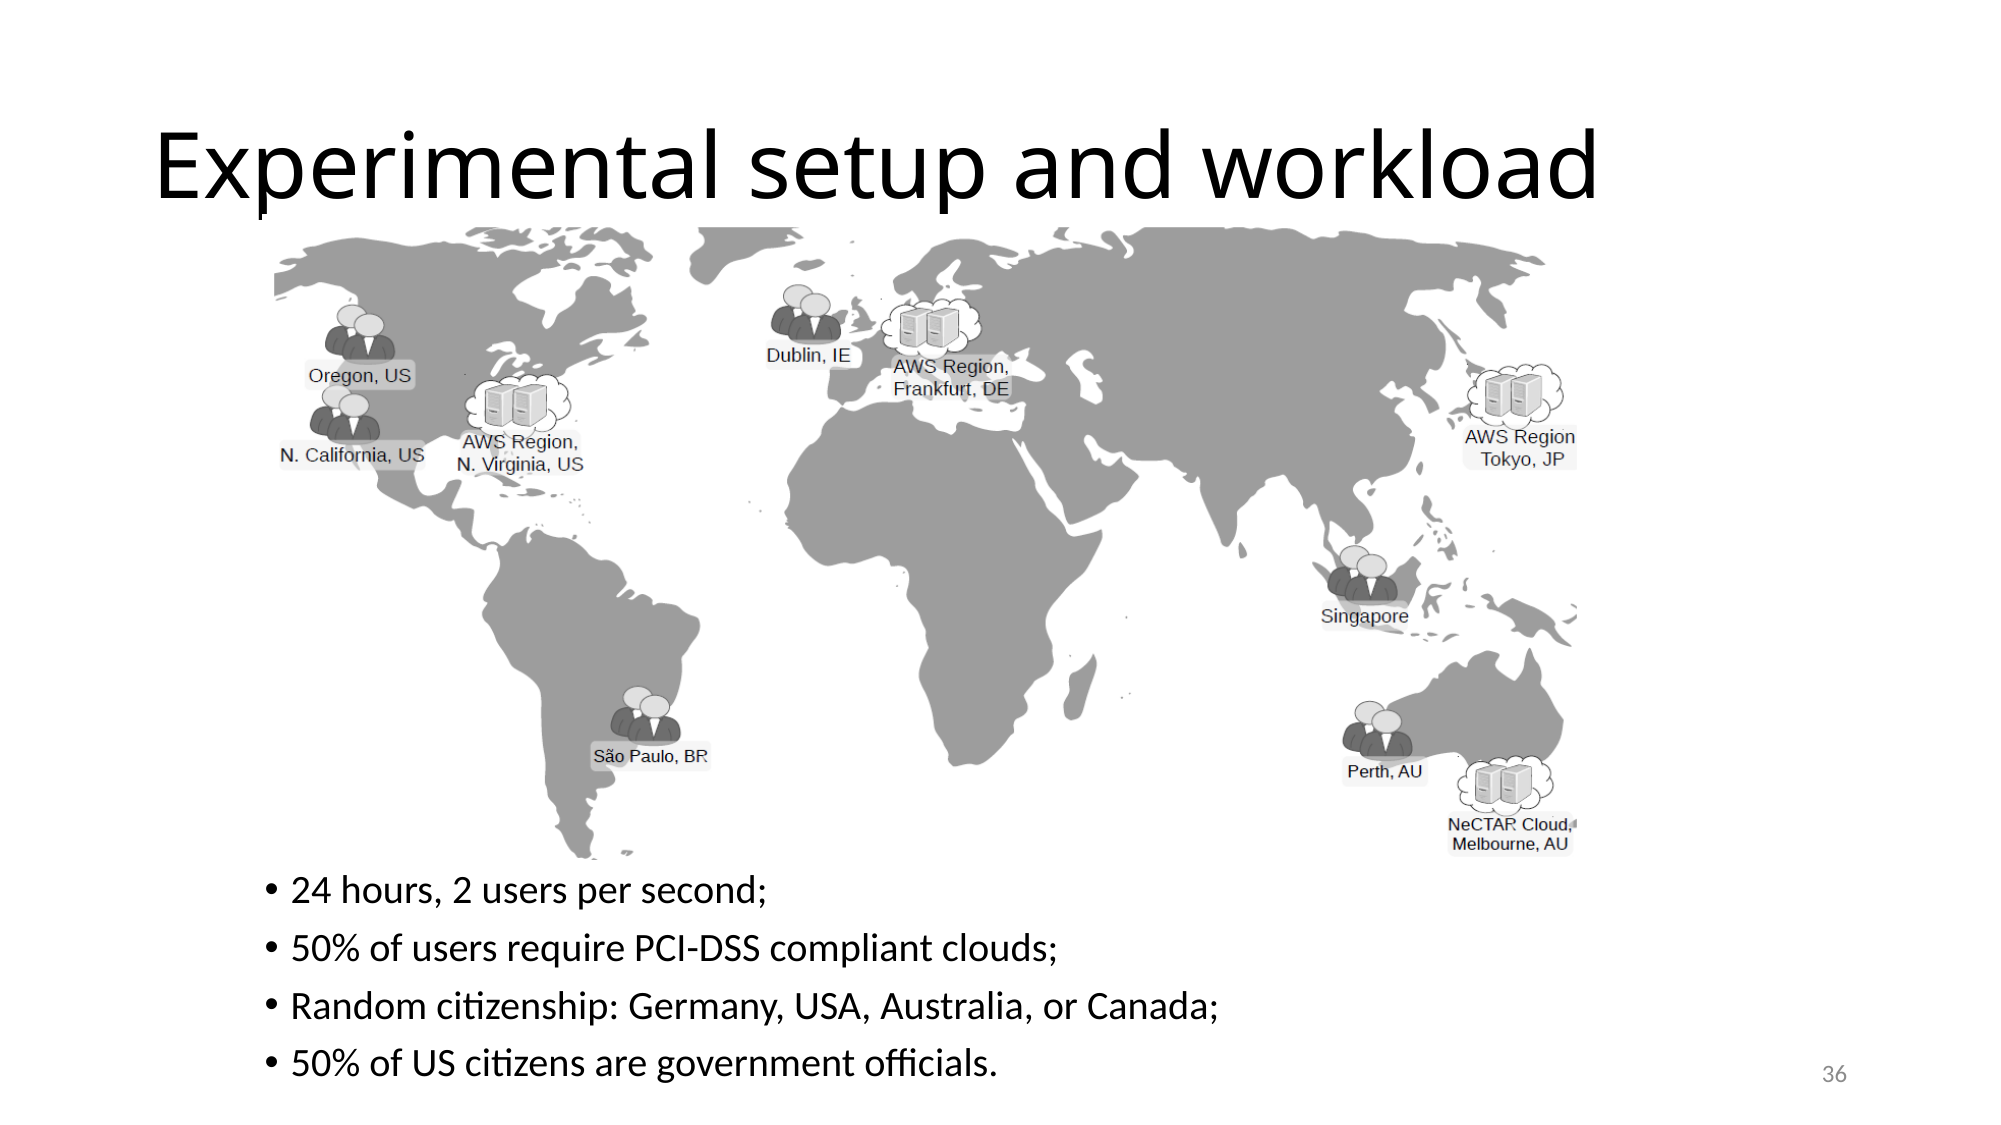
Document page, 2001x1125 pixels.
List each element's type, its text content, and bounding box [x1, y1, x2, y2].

list 24 hours, 2 users per second; 50% of users require PCI-DSS compliant clouds; Random citizenship: Germany, USA, Australia, or Canada; 50% of US citizens are government officials. [249, 861, 1849, 1095]
title Experimental setup and workload [137, 59, 1863, 278]
slide_number <number> [1412, 1042, 1863, 1103]
picture [262, 214, 1587, 862]
